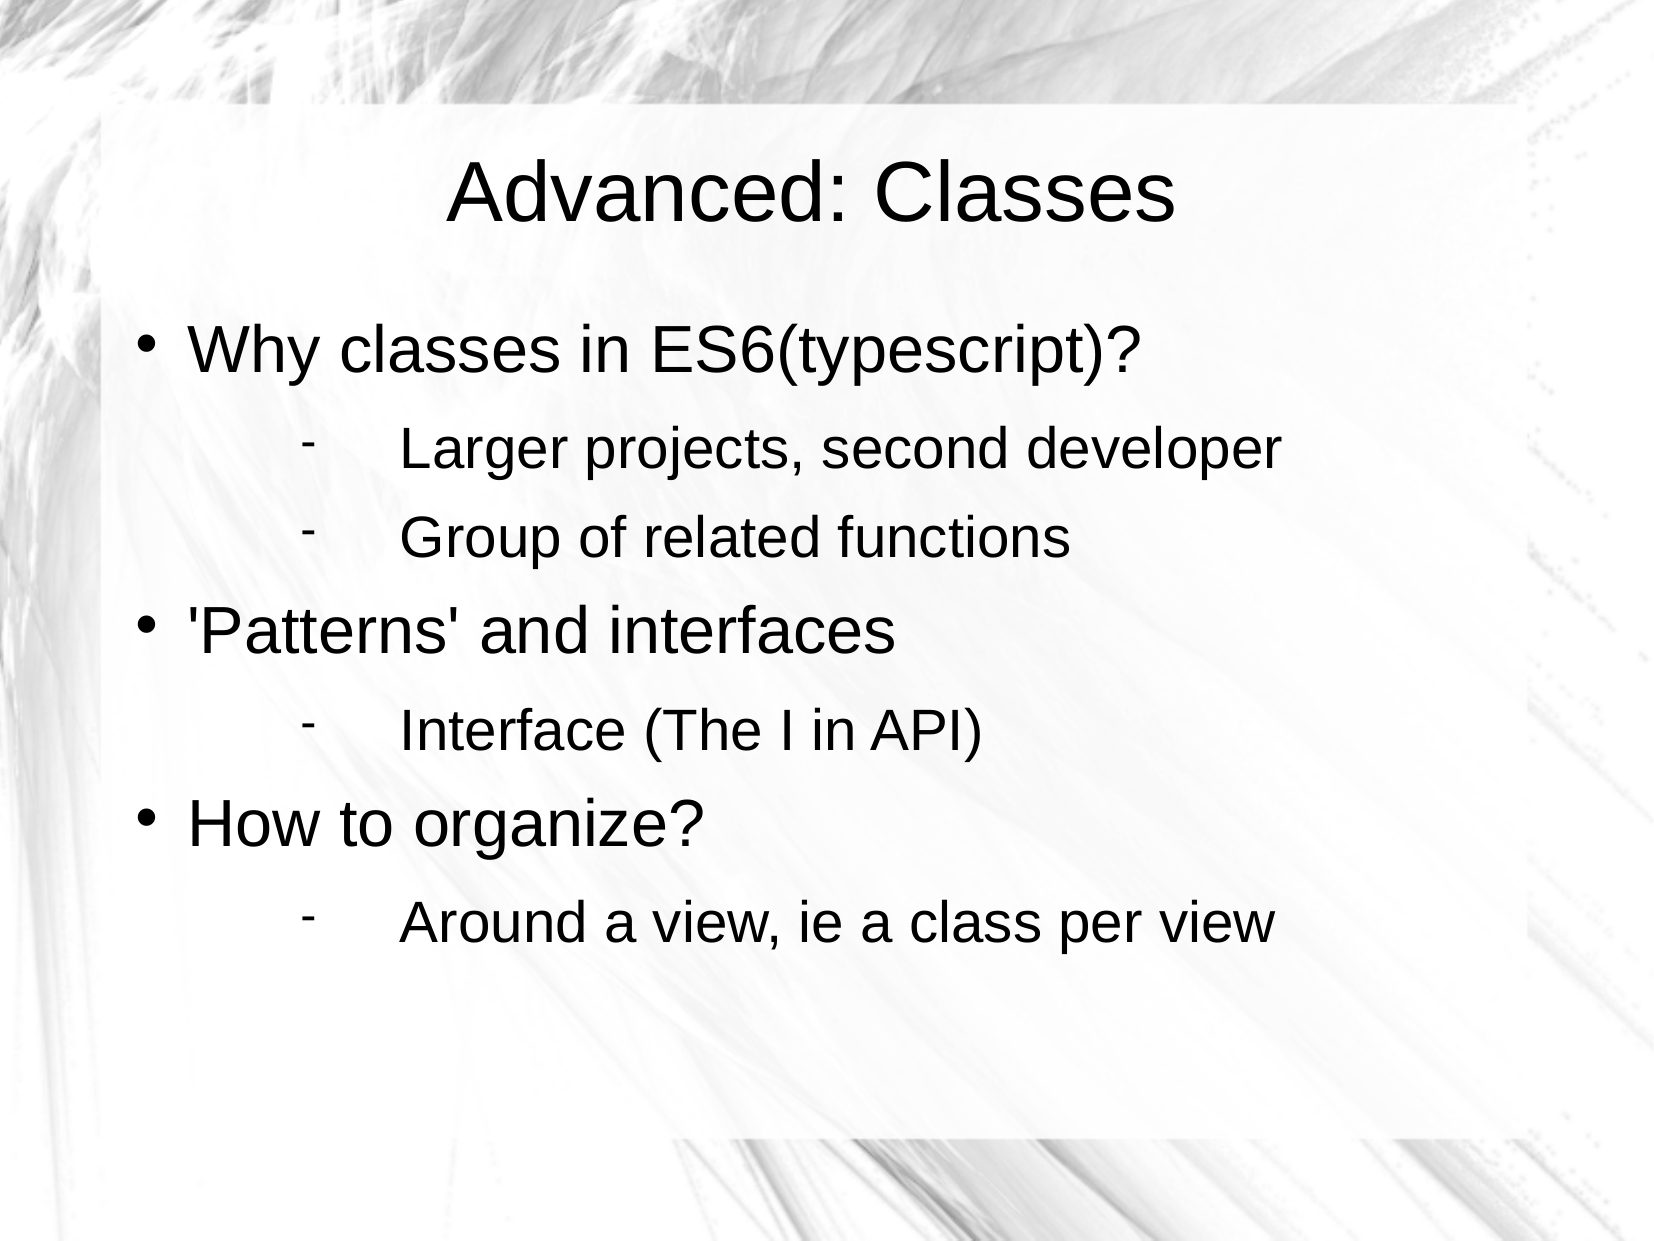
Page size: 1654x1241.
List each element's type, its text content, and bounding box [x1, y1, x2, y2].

list Why classes in ES6(typescript)? Larger projects, second developer Group of related functions 'Patterns' and interfaces Interface (The I in API) How to organize? Around a view, ie a class per view [118, 308, 1571, 1224]
picture [0, 0, 1654, 1241]
title Advanced: Classes [118, 106, 1506, 275]
